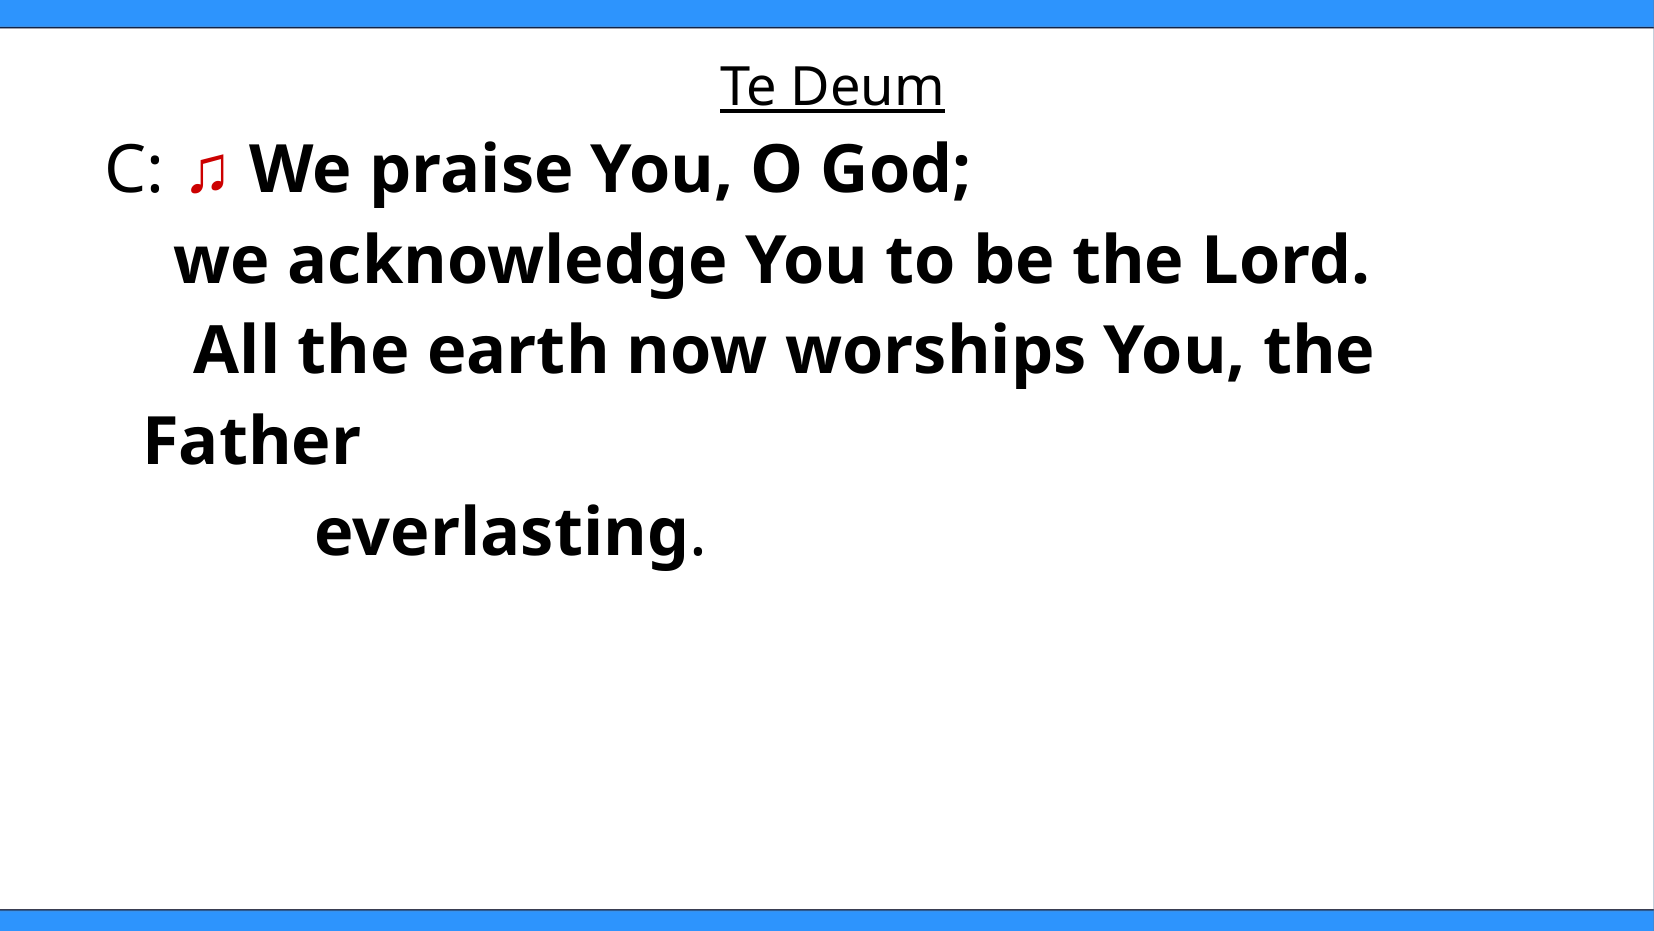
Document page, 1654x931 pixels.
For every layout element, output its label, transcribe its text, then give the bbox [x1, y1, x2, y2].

picture [0, 0, 1654, 931]
text_box Te Deum C: ♫ We praise You, O God; we acknowledge You to be the Lord. All the earth now worships You, the Father everlasting. [90, 39, 1576, 571]
